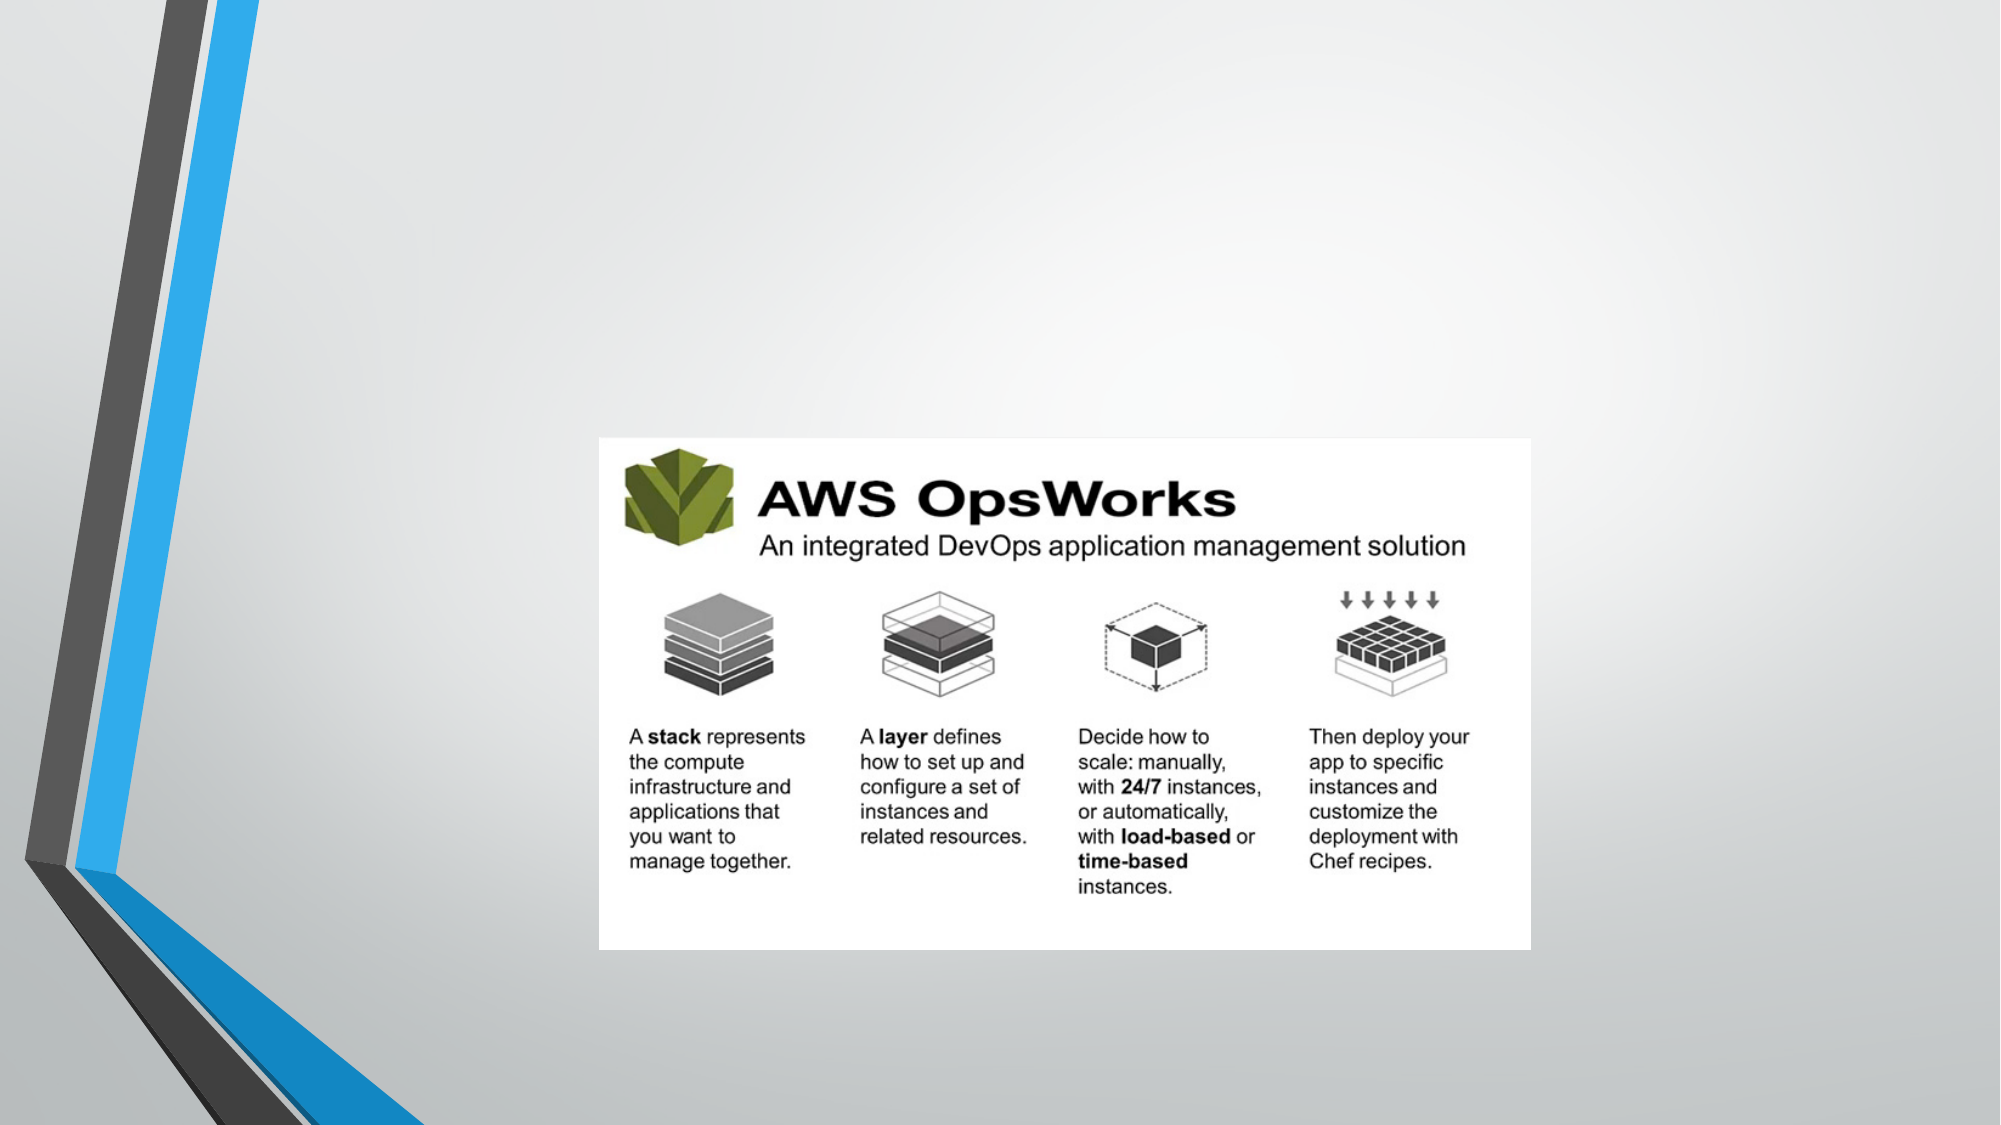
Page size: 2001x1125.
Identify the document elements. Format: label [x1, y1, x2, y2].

picture [599, 437, 1531, 950]
